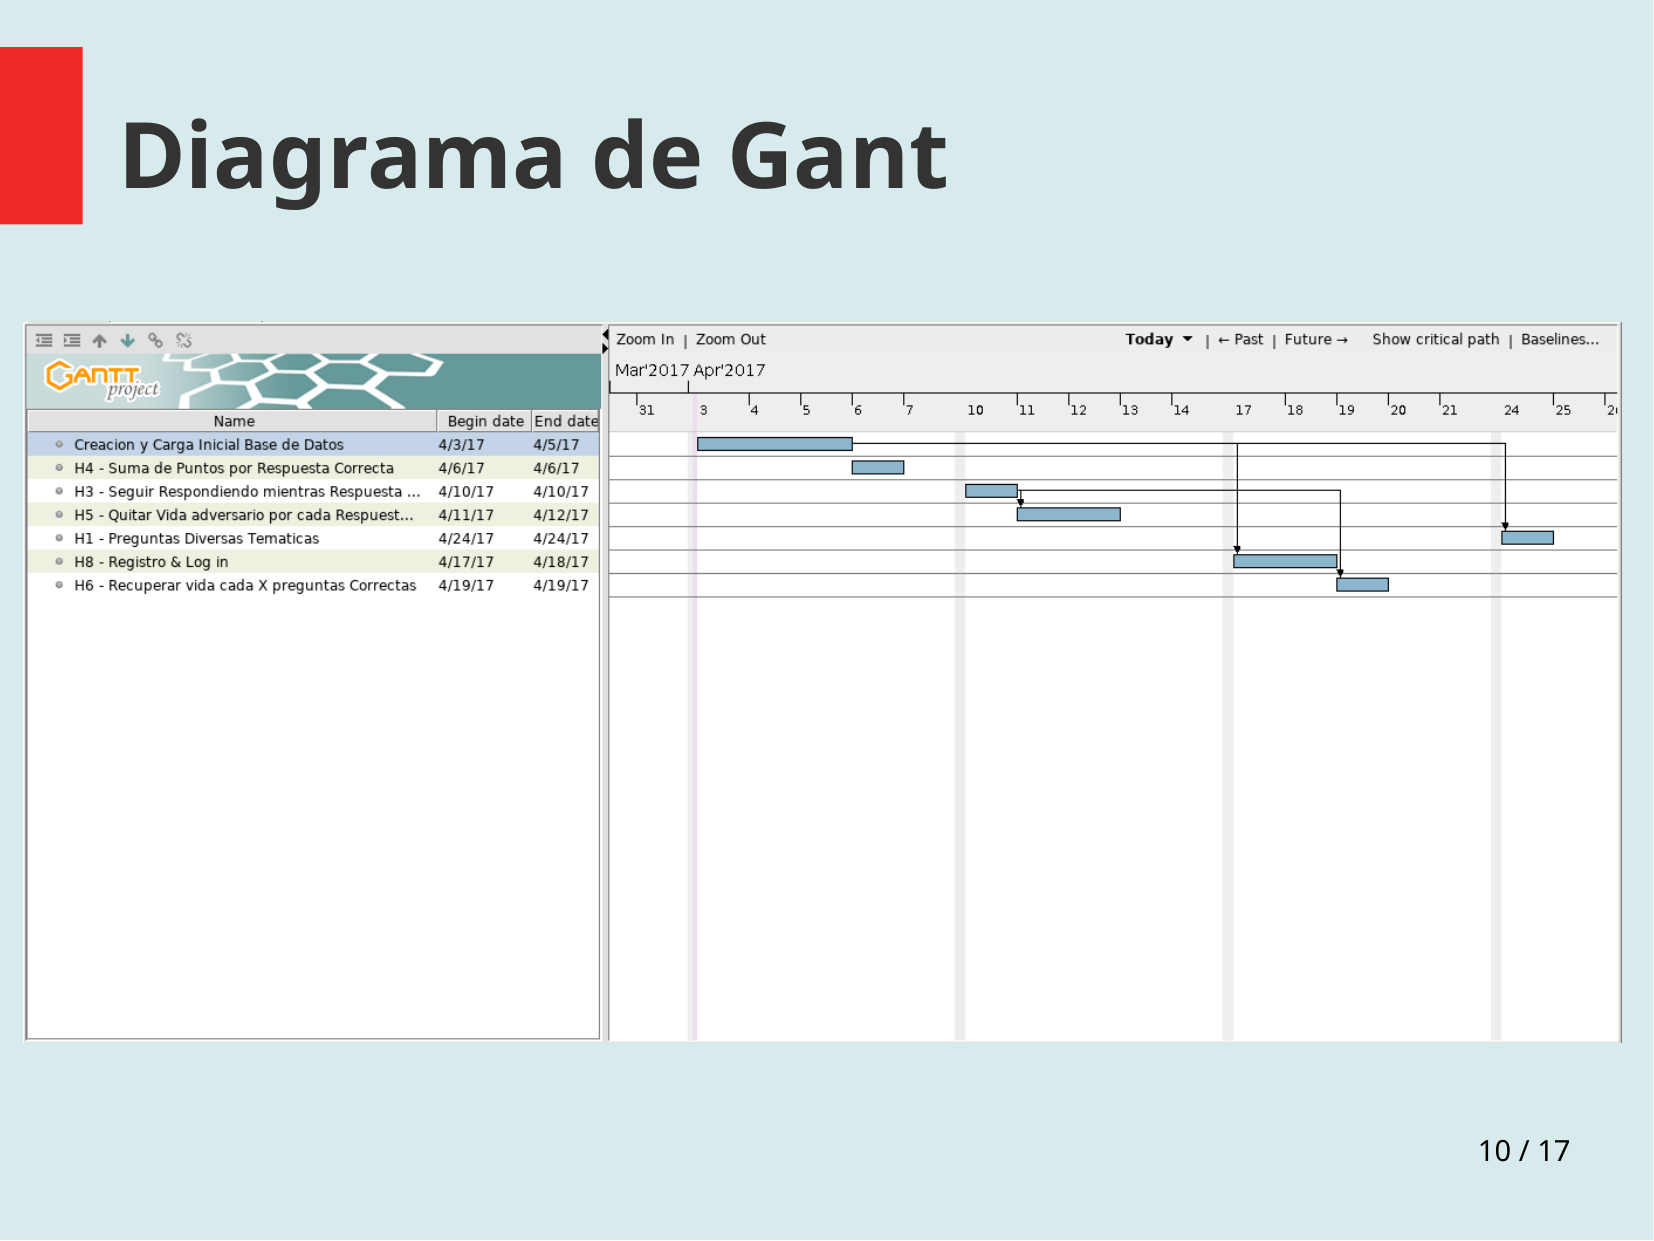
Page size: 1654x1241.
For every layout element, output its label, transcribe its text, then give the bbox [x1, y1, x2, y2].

picture [23, 321, 1622, 1043]
title Diagrama de Gant [118, 49, 1571, 257]
